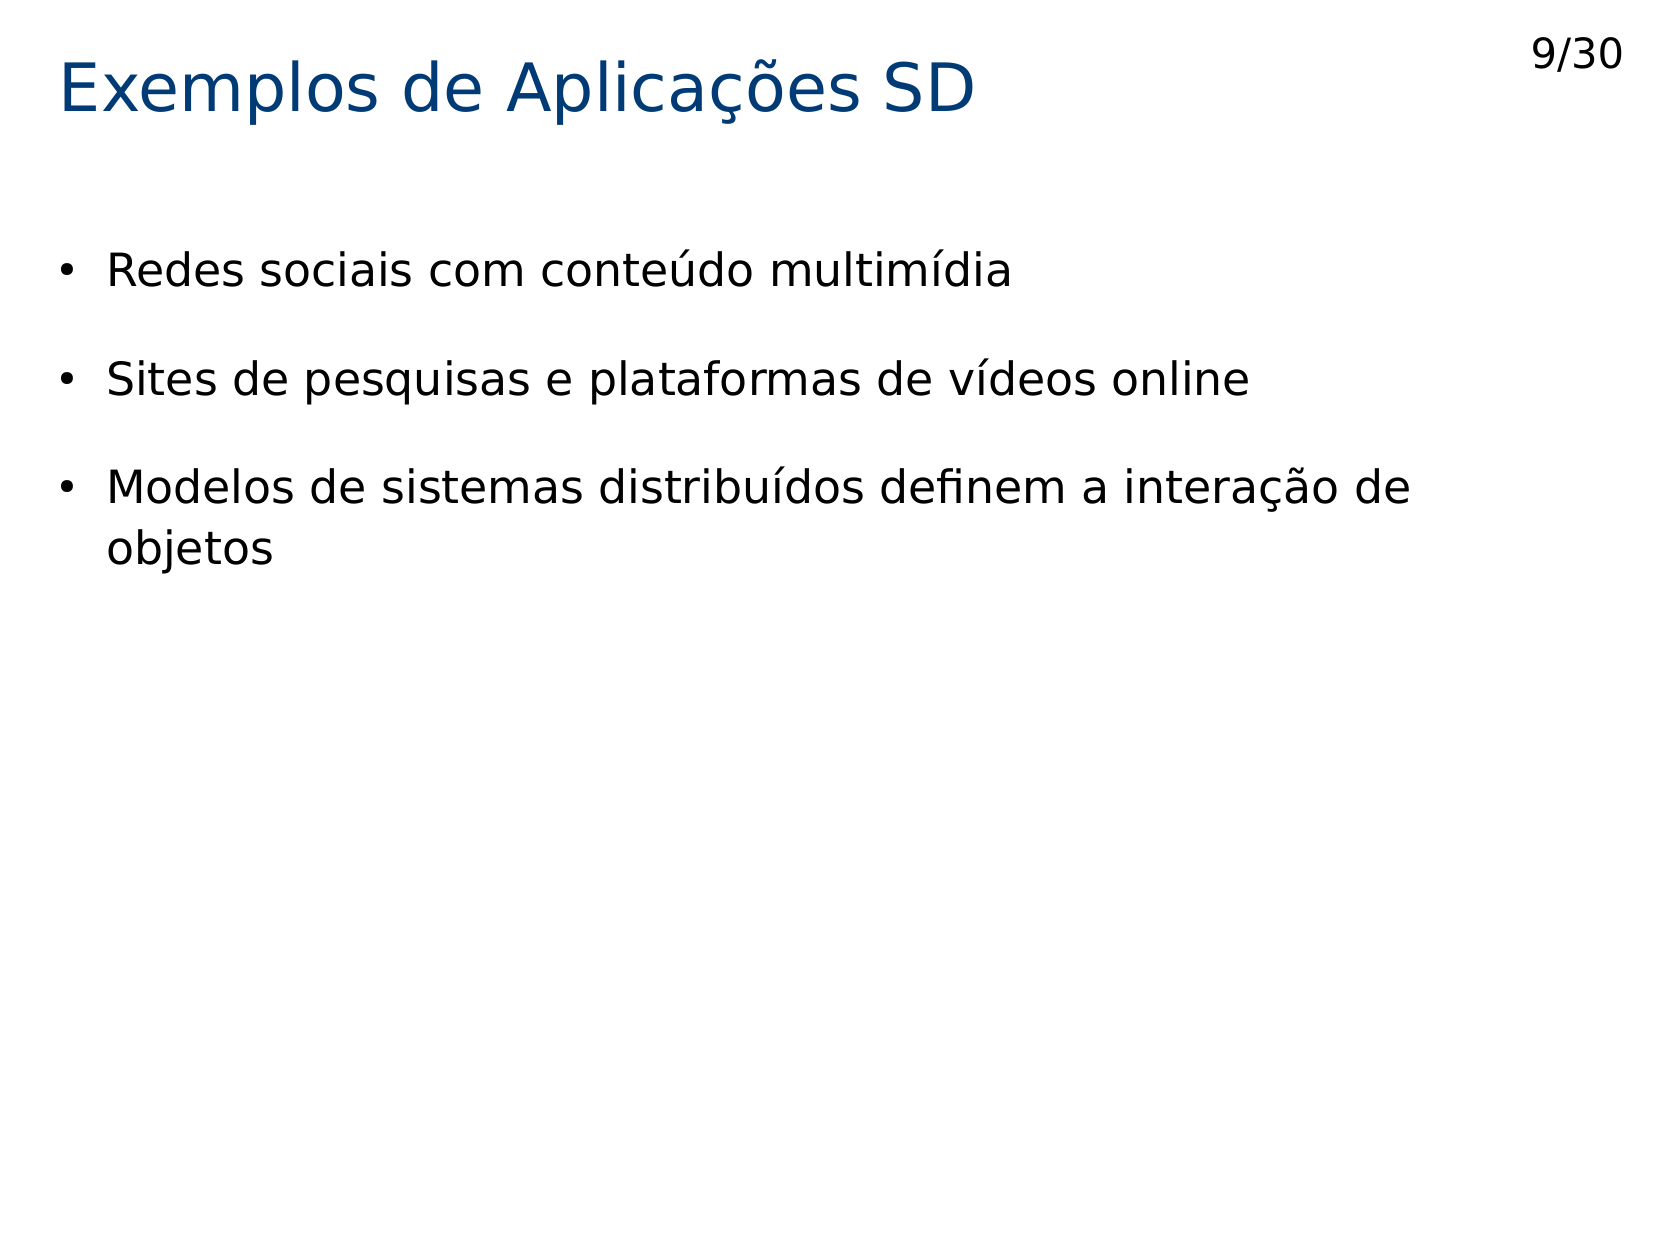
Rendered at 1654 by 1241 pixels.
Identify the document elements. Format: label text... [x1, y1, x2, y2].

list Redes sociais com conteúdo multimídia Sites de pesquisas e plataformas de vídeos online Modelos de sistemas distribuídos definem a interação de objetos [59, 236, 1595, 1211]
title Exemplos de Aplicações SD [59, 29, 1506, 148]
